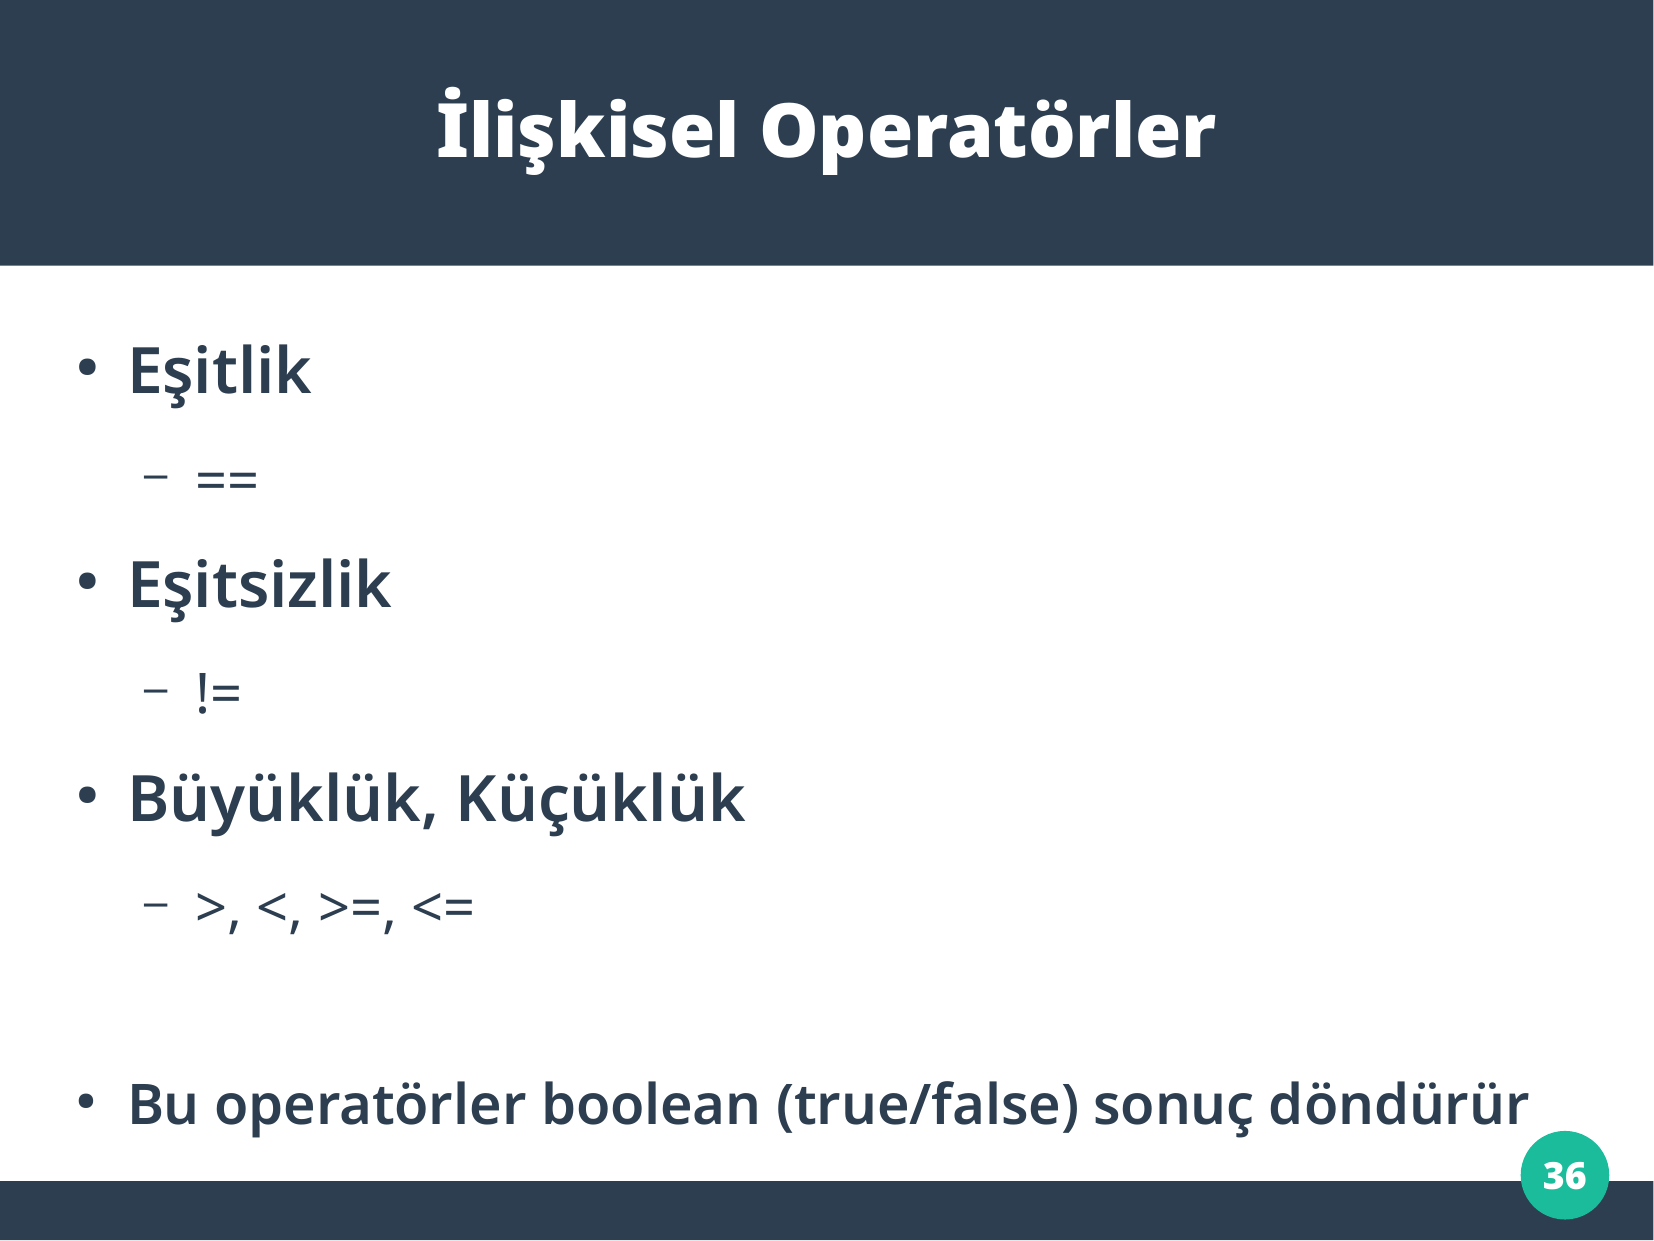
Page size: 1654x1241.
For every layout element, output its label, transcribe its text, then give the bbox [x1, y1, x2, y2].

title İlişkisel Operatörler [59, 49, 1595, 207]
list Eşitlik == Eşitsizlik != Büyüklük, Küçüklük >, <, >=, <= Bu operatörler boolean (true/false) sonuç döndürür [59, 324, 1595, 1152]
